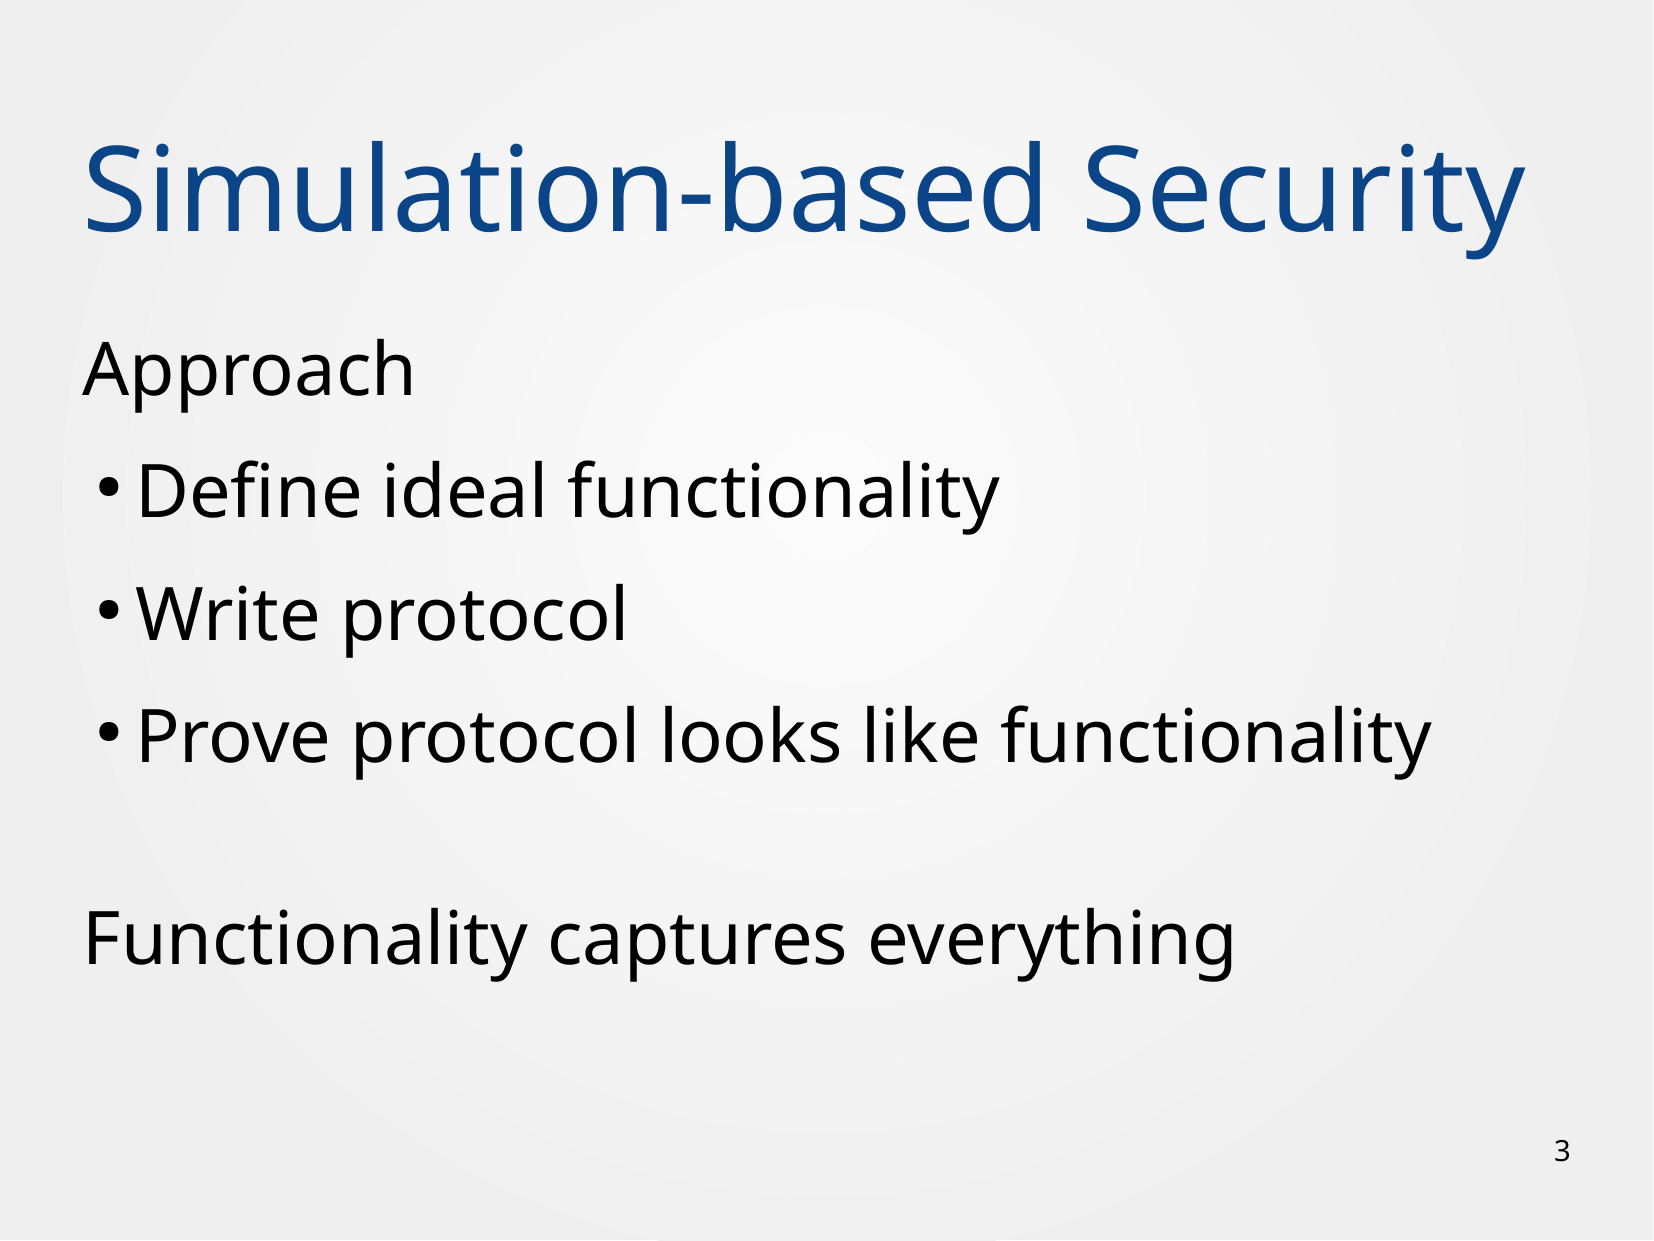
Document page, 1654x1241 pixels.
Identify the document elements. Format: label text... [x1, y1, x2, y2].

title Simulation-based Security [82, 9, 1572, 267]
list Approach Define ideal functionality Write protocol Prove protocol looks like functionality Functionality captures everything [82, 315, 1571, 995]
